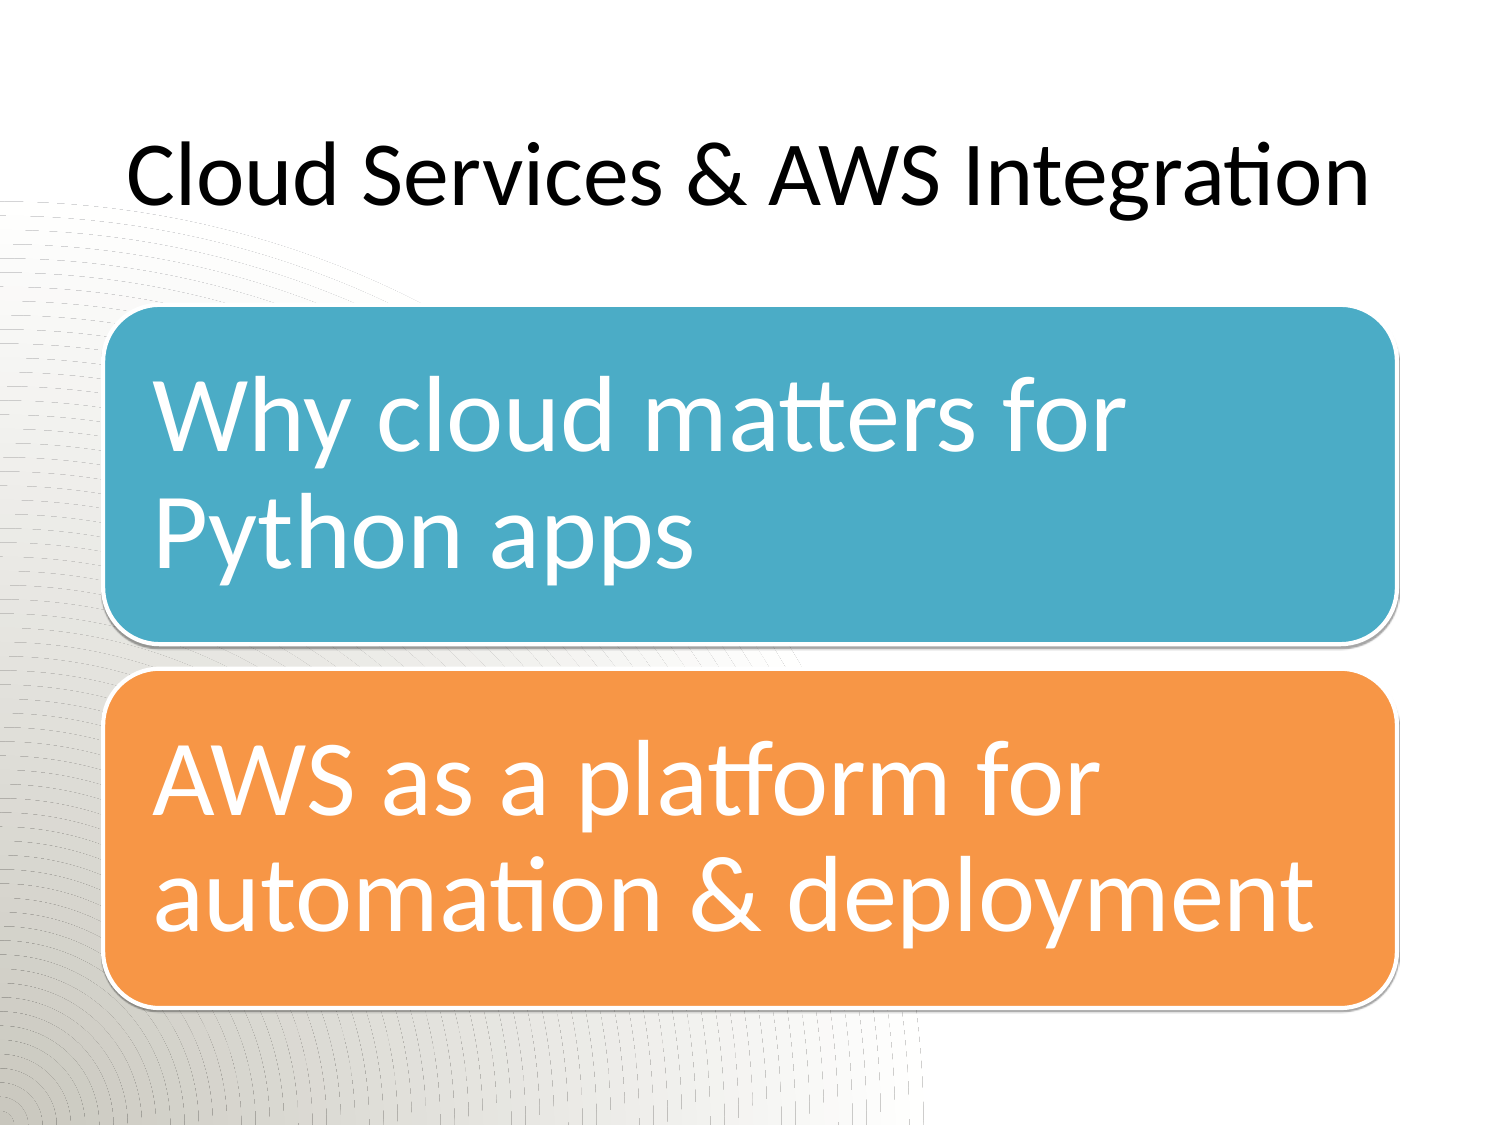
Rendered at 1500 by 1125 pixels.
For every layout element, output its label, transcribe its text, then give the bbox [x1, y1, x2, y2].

text_box AWS as a platform for automation & deployment [103, 668, 1397, 1009]
text_box Why cloud matters for Python apps [103, 304, 1397, 645]
text_box [0, 0, 1500, 1125]
title Cloud Services & AWS Integration [103, 59, 1397, 278]
